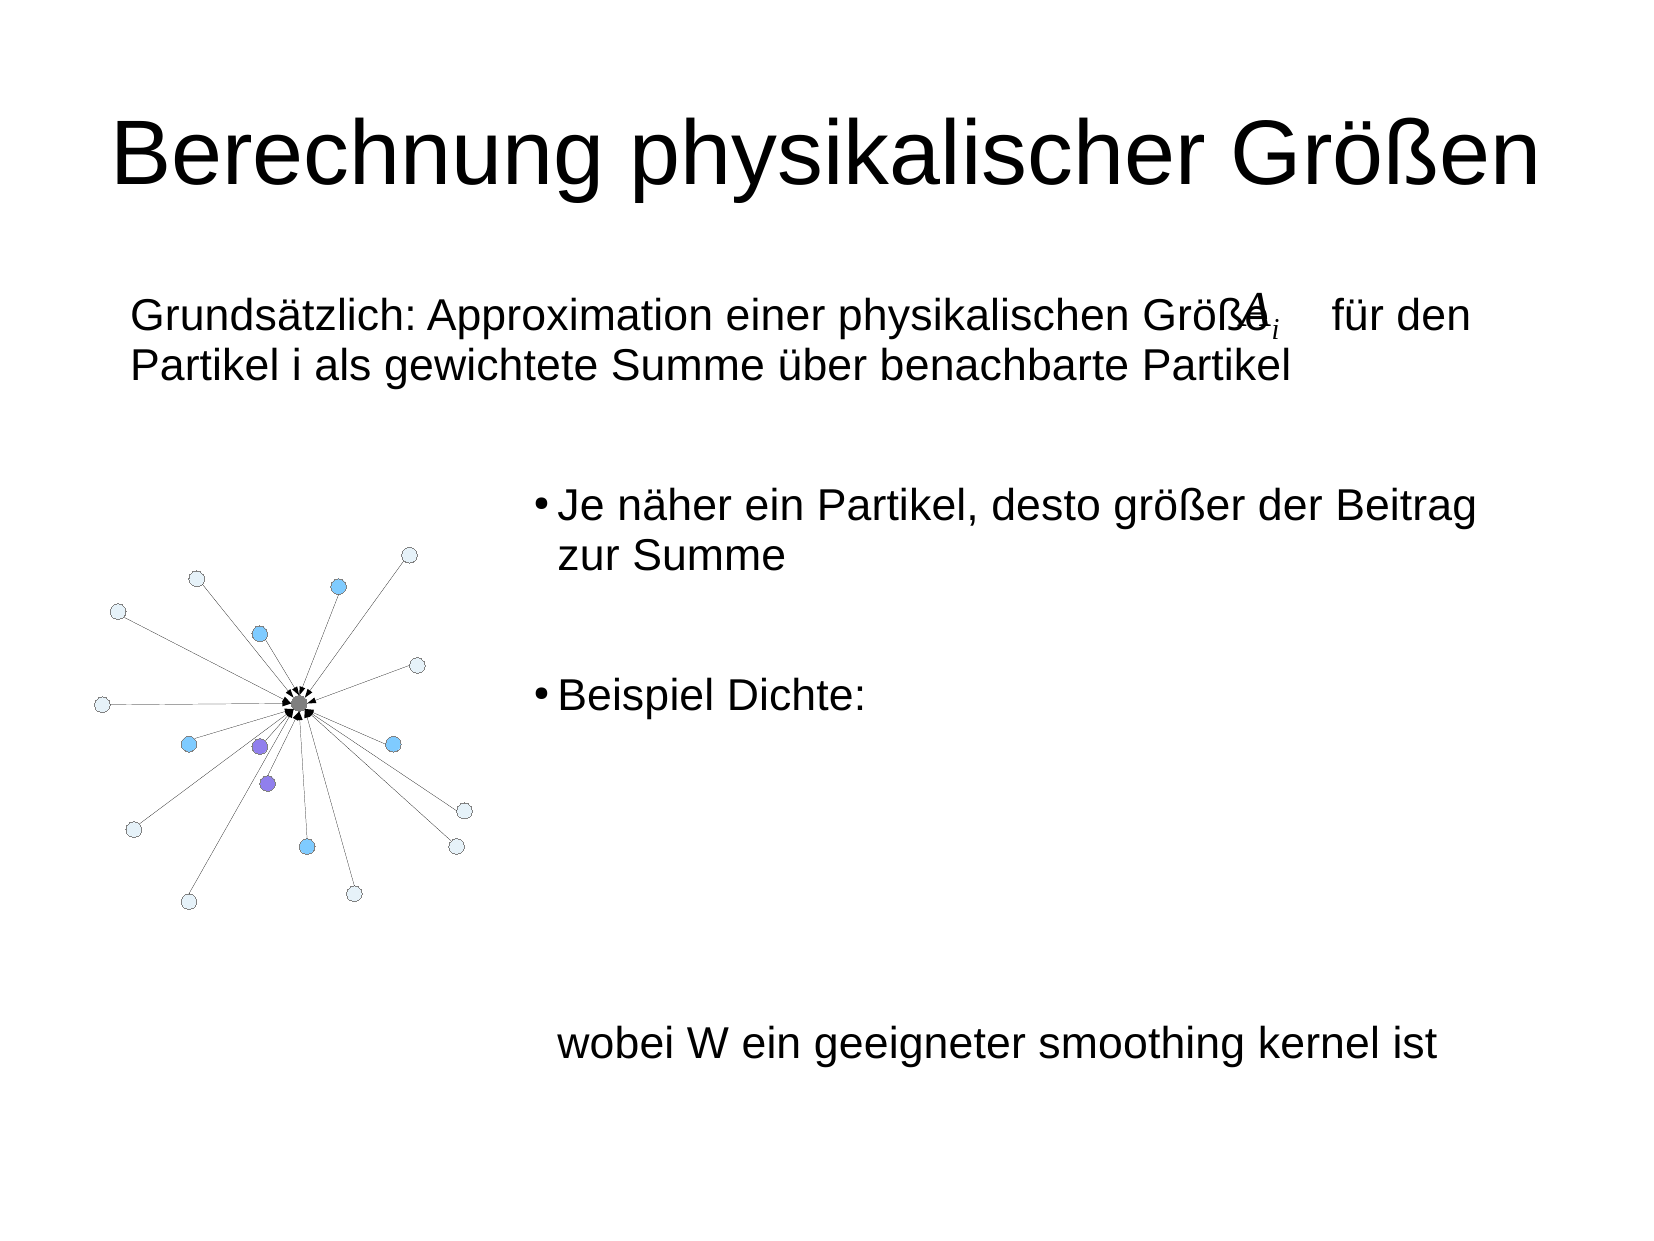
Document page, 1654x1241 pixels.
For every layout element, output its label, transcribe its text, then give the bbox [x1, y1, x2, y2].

list Grundsätzlich: Approximation einer physikalischen Größe für den Partikel i als gewichtete Summe über benachbarte Partikel Je näher ein Partikel, desto größer der Beitrag zur Summe Beispiel Dichte: wobei W ein geeigneter smoothing kernel ist [82, 290, 1538, 1075]
text_box [330, 578, 347, 595]
text_box [125, 821, 142, 838]
text_box [409, 657, 426, 674]
text_box [94, 696, 111, 713]
text_box i [1271, 312, 1280, 347]
text_box [401, 547, 418, 564]
text_box [188, 570, 205, 587]
text_box [299, 838, 316, 855]
text_box [181, 736, 197, 753]
text_box [259, 775, 276, 792]
text_box [181, 894, 197, 910]
text_box A [1240, 281, 1271, 338]
title Berechnung physikalischer Größen [82, 49, 1571, 257]
text_box [346, 885, 363, 902]
text_box [291, 695, 307, 712]
text_box [385, 736, 402, 753]
text_box [448, 838, 465, 855]
text_box [251, 625, 268, 642]
text_box [110, 603, 127, 620]
text_box [251, 738, 268, 755]
text_box [456, 802, 473, 819]
